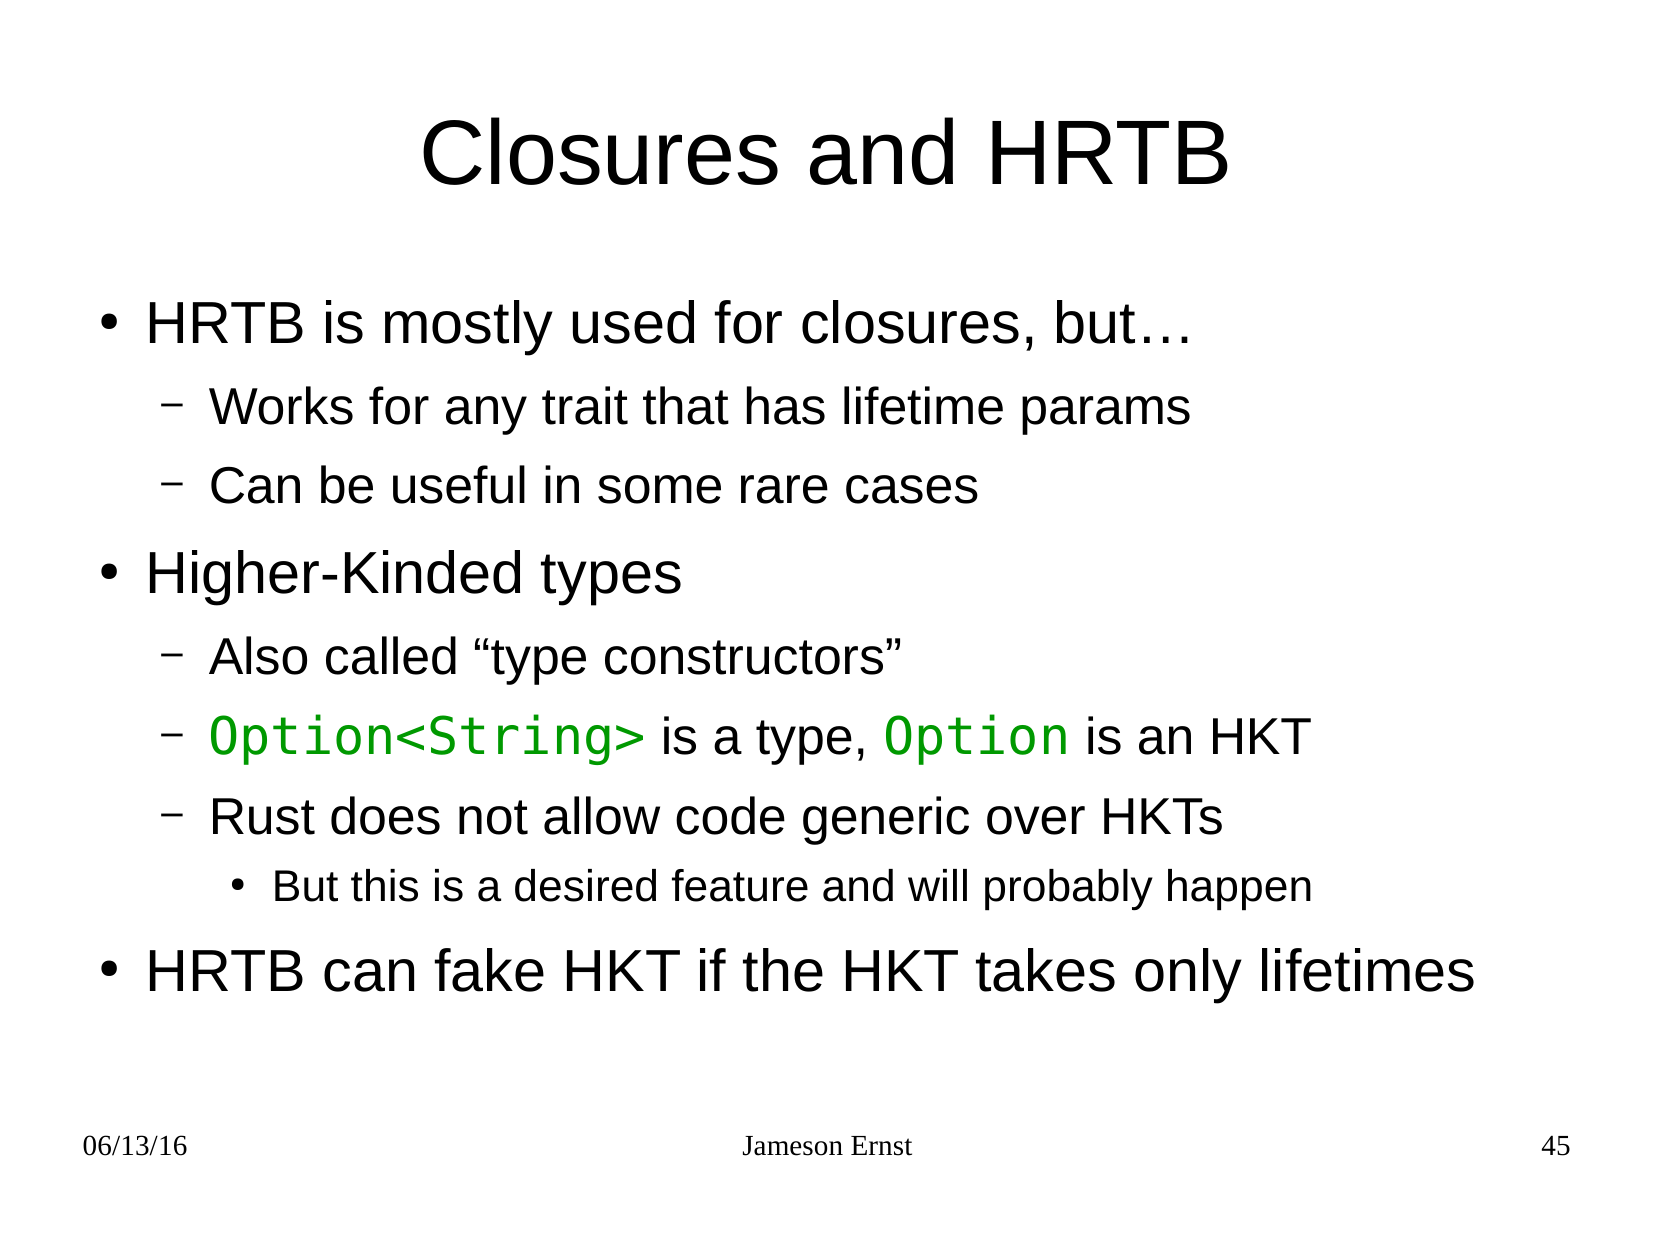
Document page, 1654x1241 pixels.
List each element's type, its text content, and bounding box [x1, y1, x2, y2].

title Closures and HRTB [82, 49, 1571, 257]
list HRTB is mostly used for closures, but… Works for any trait that has lifetime params Can be useful in some rare cases Higher-Kinded types Also called “type constructors” Option<String> is a type, Option is an HKT Rust does not allow code generic over HKTs But this is a desired feature and will probably happen HRTB can fake HKT if the HKT takes only lifetimes [82, 290, 1571, 1010]
